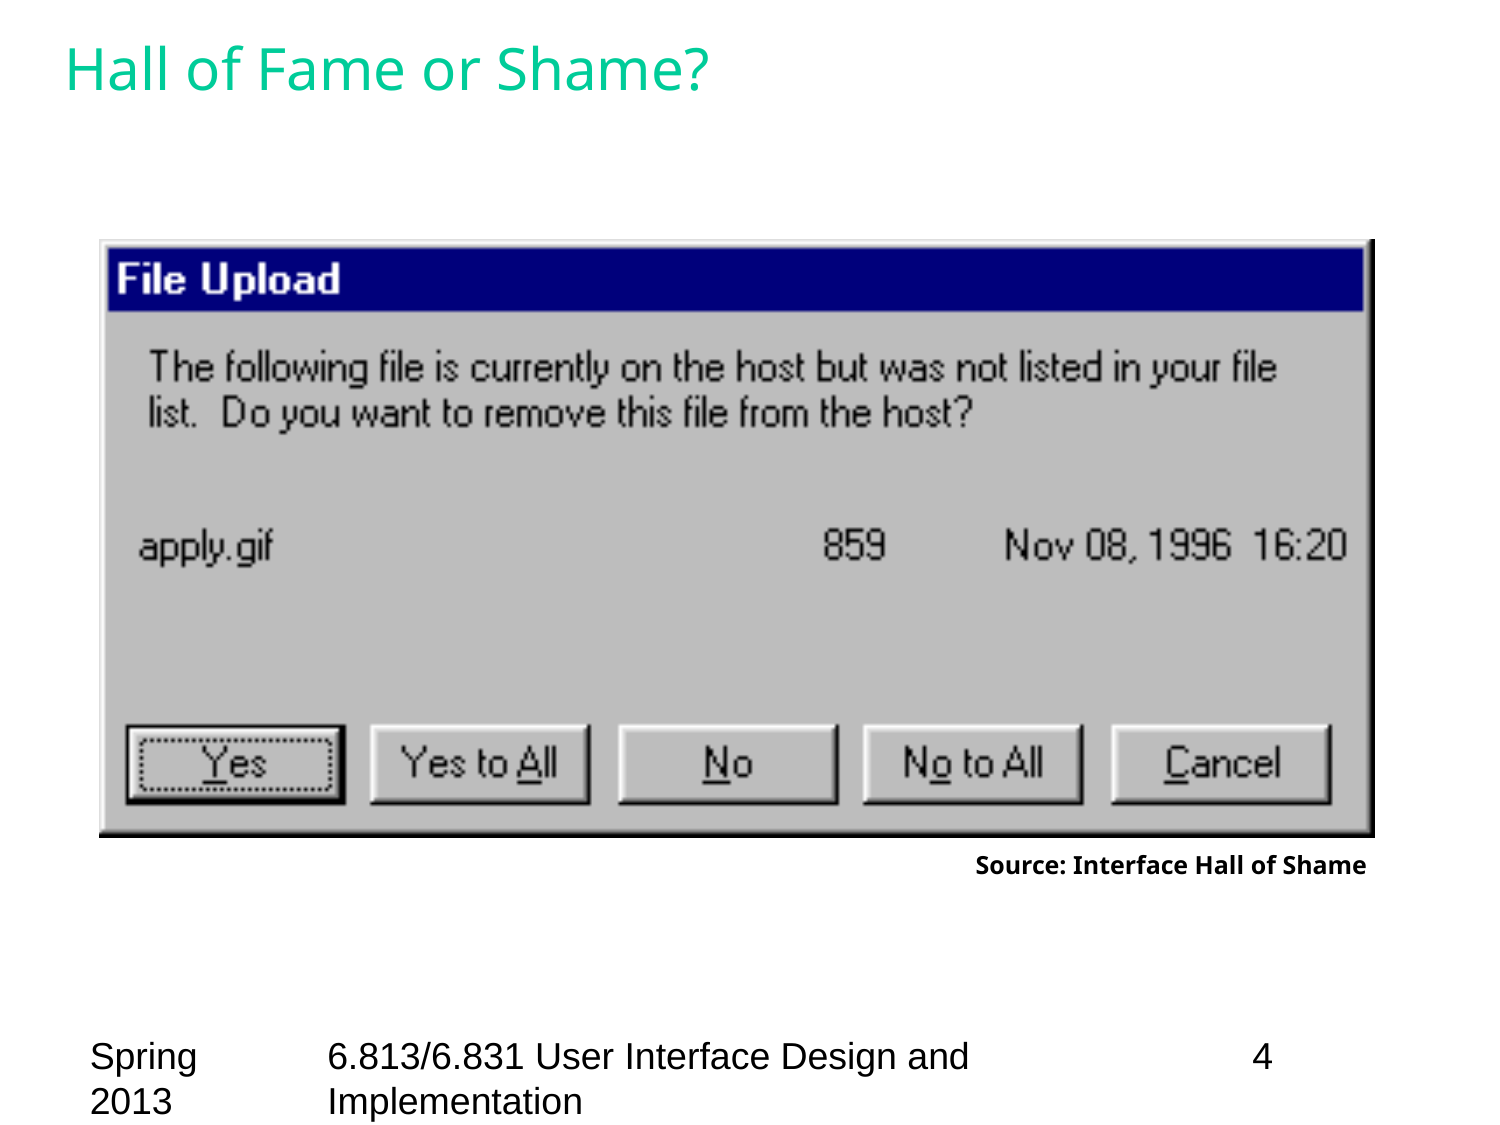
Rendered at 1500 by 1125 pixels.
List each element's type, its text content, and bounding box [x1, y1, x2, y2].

list [112, 224, 1388, 1000]
slide_number Spring 2013 [75, 1024, 300, 1103]
title Hall of Fame or Shame? [50, 24, 1438, 150]
picture [99, 239, 1375, 838]
slide_number <number> [1237, 1024, 1425, 1103]
footer 6.813/6.831 User Interface Design and Implementation [312, 1024, 1225, 1103]
text_box Source: Interface Hall of Shame [960, 842, 1383, 888]
